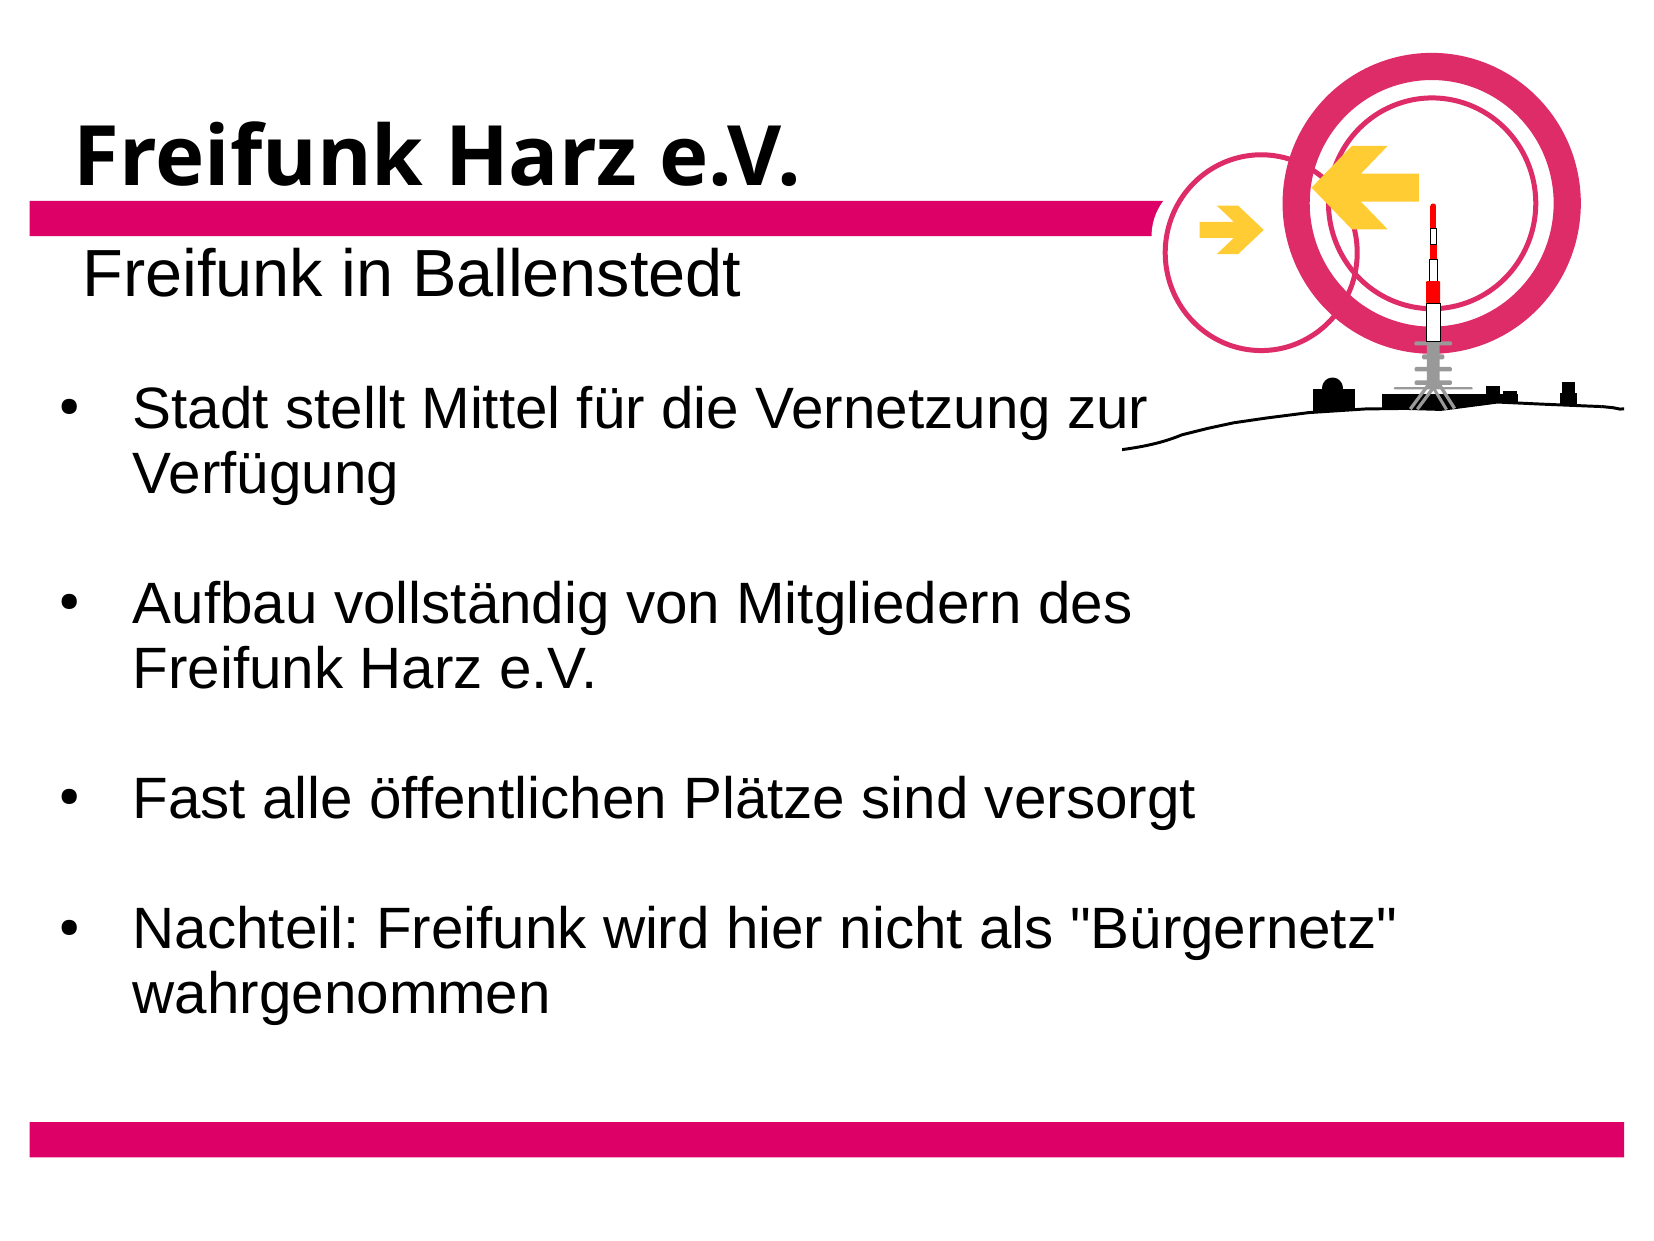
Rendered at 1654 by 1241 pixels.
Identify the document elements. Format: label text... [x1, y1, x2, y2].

subtitle Freifunk in Ballenstedt Stadt stellt Mittel für die Vernetzung zur Verfügung Aufbau vollständig von Mitgliedern des Freifunk Harz e.V. Fast alle öffentlichen Plätze sind versorgt Nachteil: Freifunk wird hier nicht als "Bürgernetz" wahrgenommen [59, 236, 1571, 1166]
